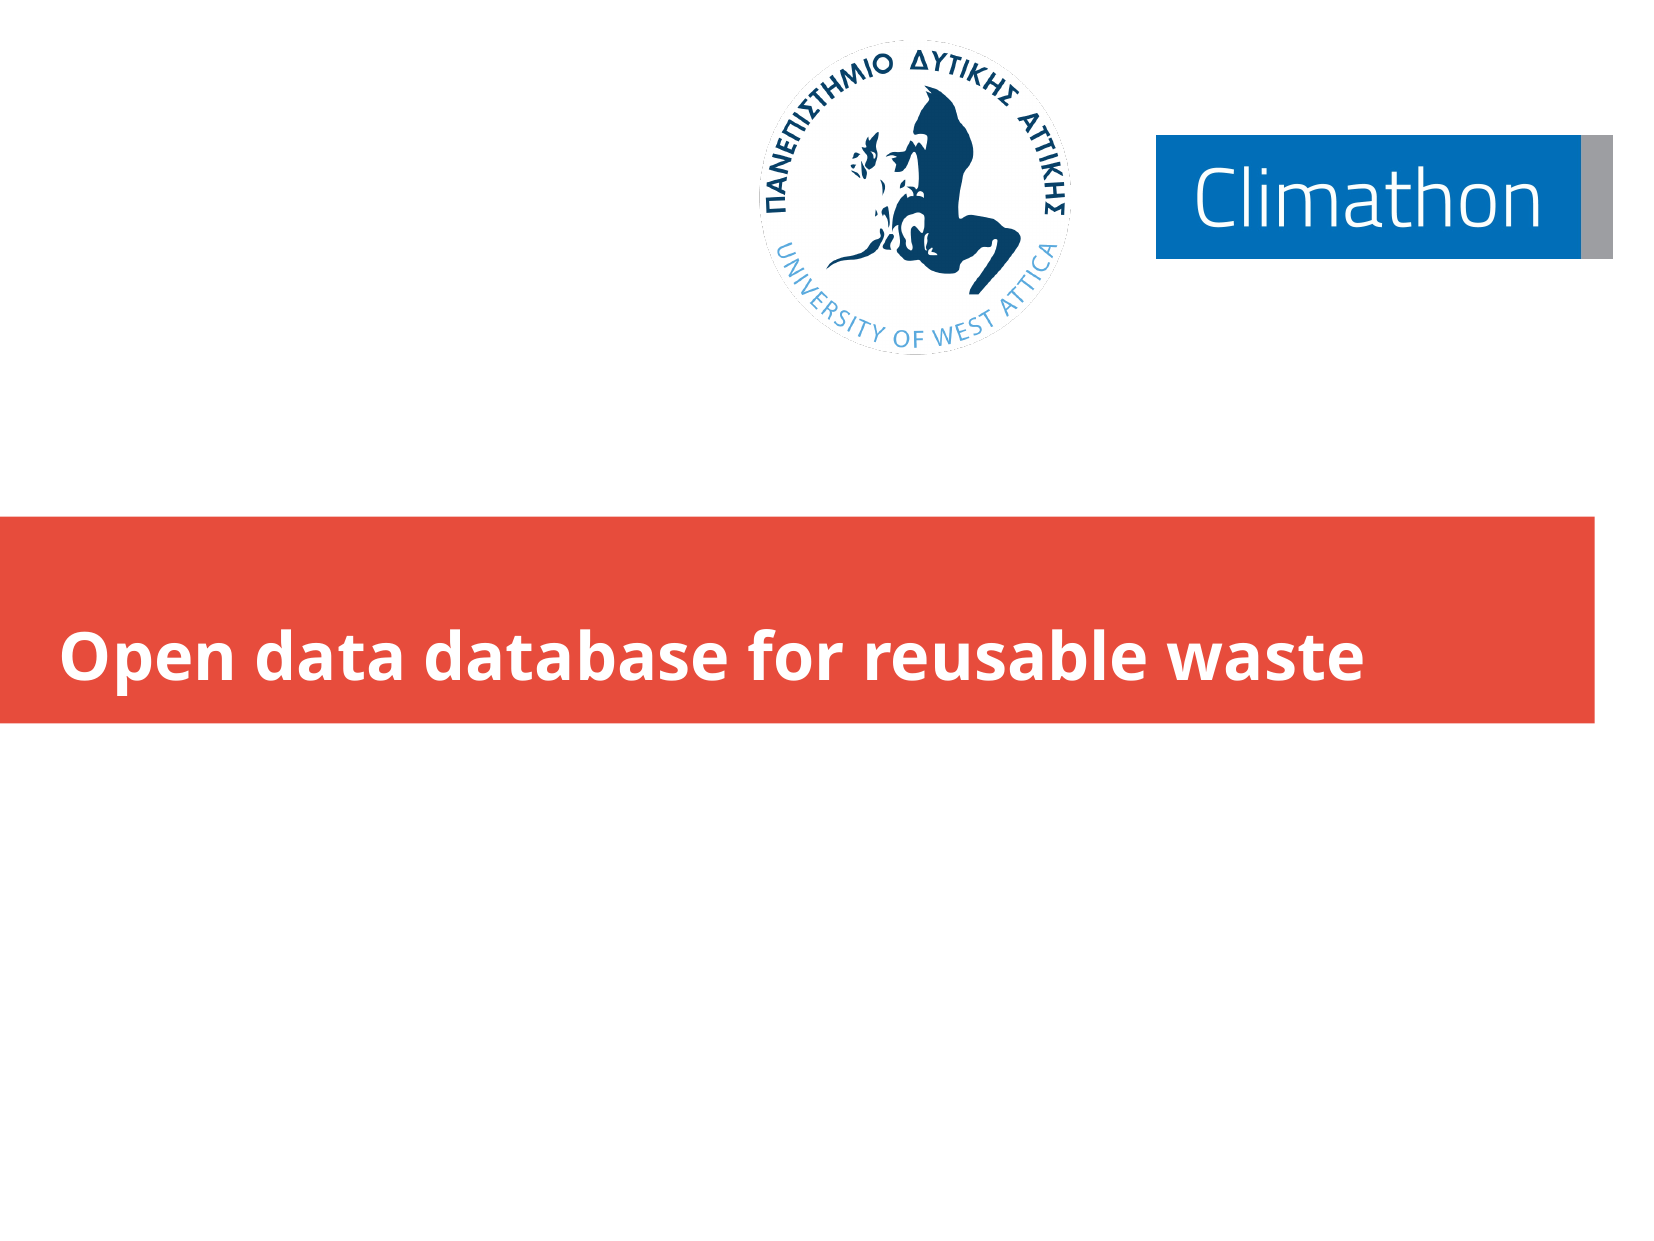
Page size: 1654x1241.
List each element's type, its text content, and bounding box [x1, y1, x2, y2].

picture [1156, 135, 1613, 259]
picture [735, 32, 1096, 391]
title Open data database for reusable waste [59, 546, 1595, 694]
